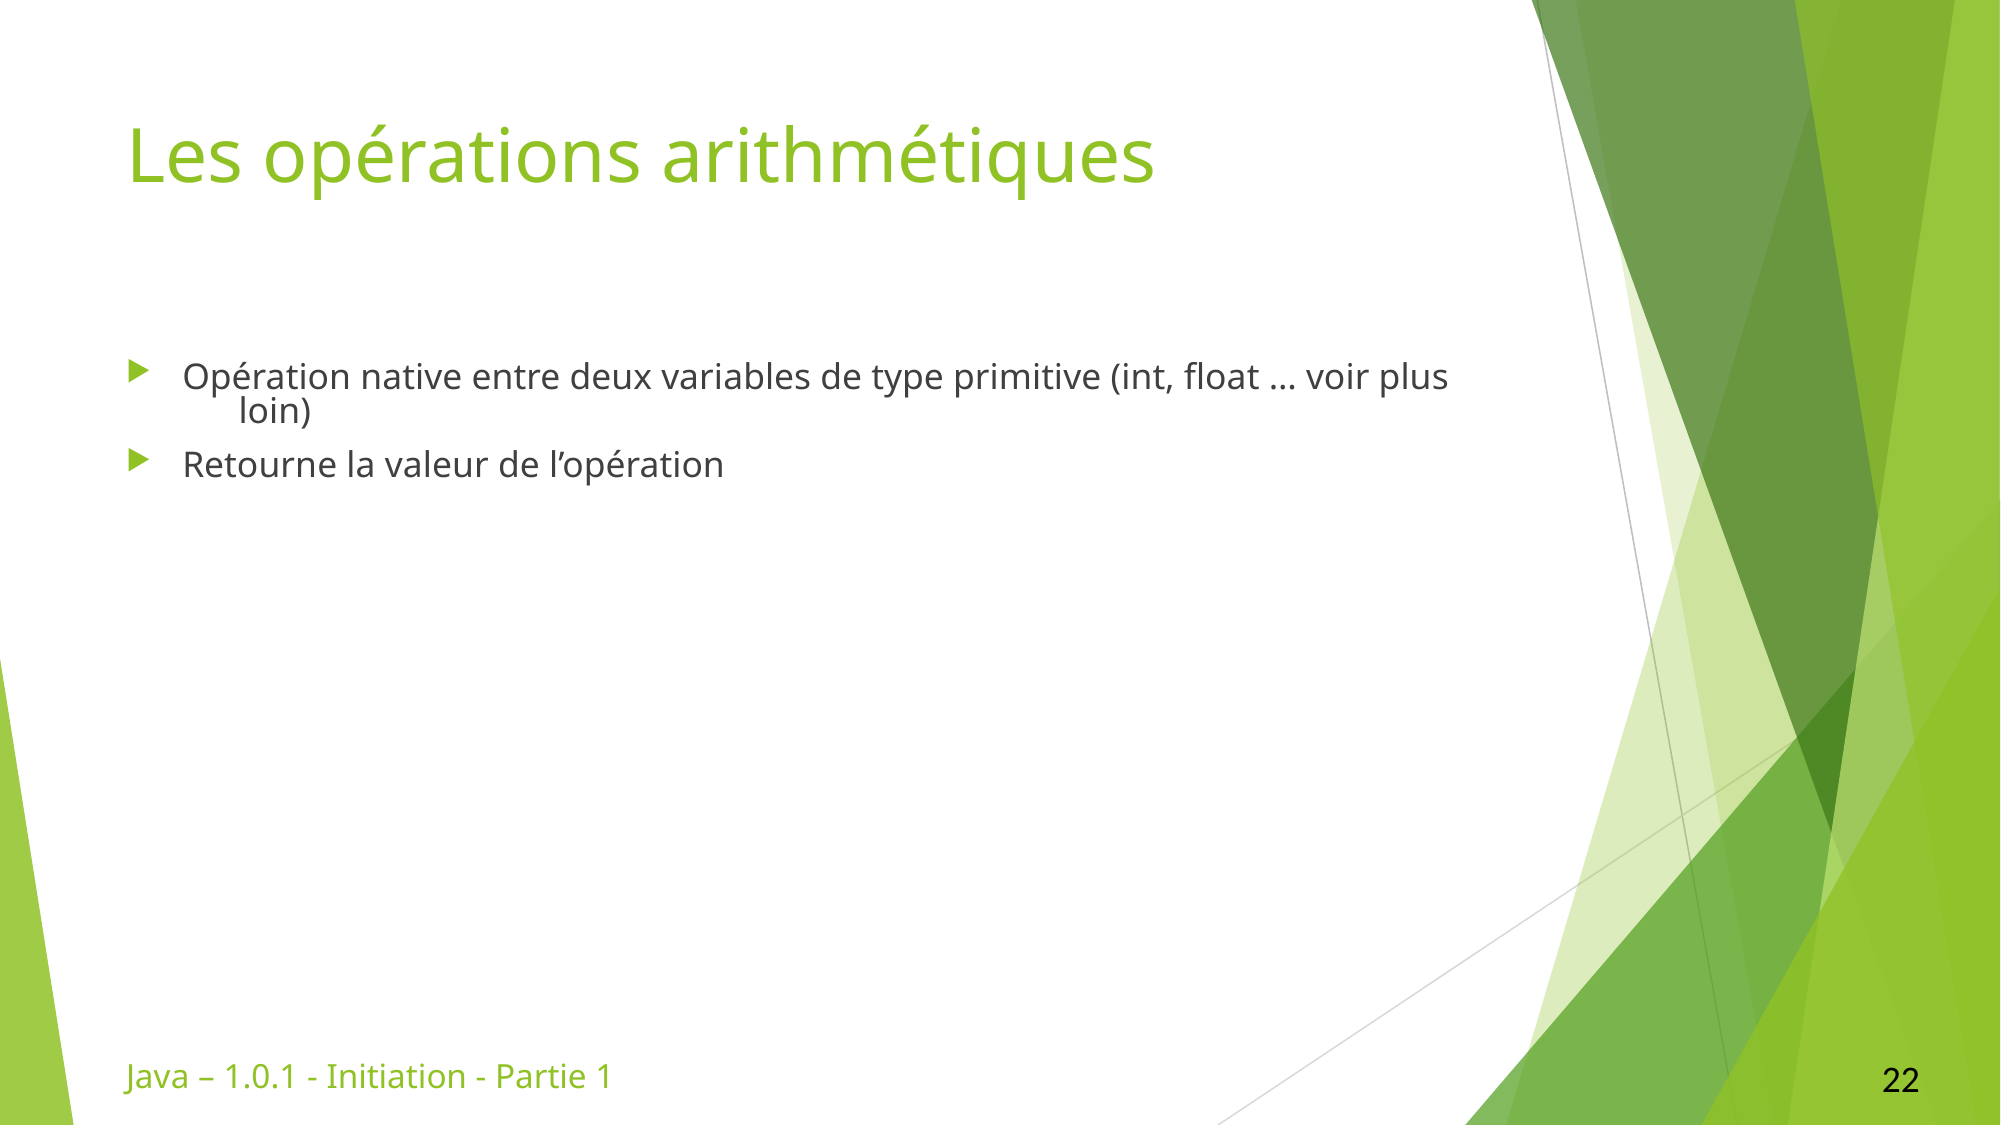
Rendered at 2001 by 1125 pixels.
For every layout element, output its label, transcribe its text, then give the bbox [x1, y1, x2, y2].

text_box Java – 1.0.1 - Initiation - Partie 1 [111, 1047, 1094, 1109]
list Opération native entre deux variables de type primitive (int, float … voir plus loin) Retourne la valeur de l’opération [111, 354, 1522, 992]
title Les opérations arithmétiques [111, 99, 1522, 317]
text_box [1866, 1047, 1979, 1108]
